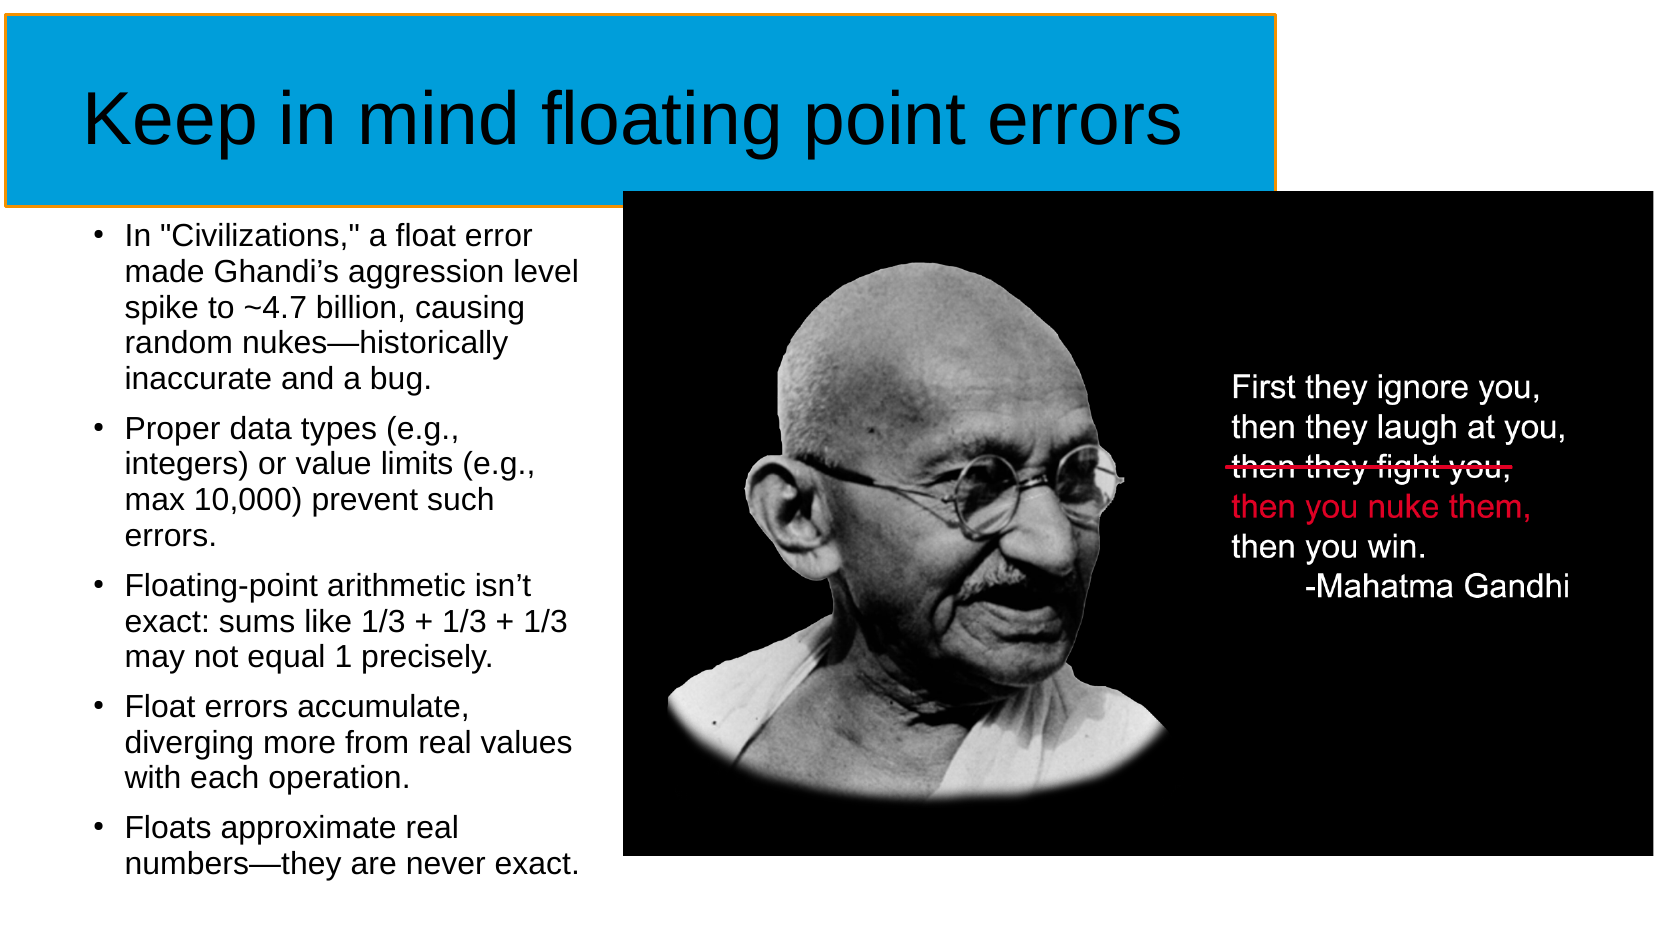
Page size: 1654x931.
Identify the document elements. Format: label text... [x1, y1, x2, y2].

picture [623, 191, 1654, 856]
list In "Civilizations," a float error made Ghandi’s aggression level spike to ~4.7 billion, causing random nukes—historically inaccurate and a bug. Proper data types (e.g., integers) or value limits (e.g., max 10,000) prevent such errors. Floating-point arithmetic isn’t exact: sums like 1/3 + 1/3 + 1/3 may not equal 1 precisely. Float errors accumulate, diverging more from real values with each operation. Floats approximate real numbers—they are never exact. [82, 217, 591, 931]
title Keep in mind floating point errors [82, 44, 1235, 192]
